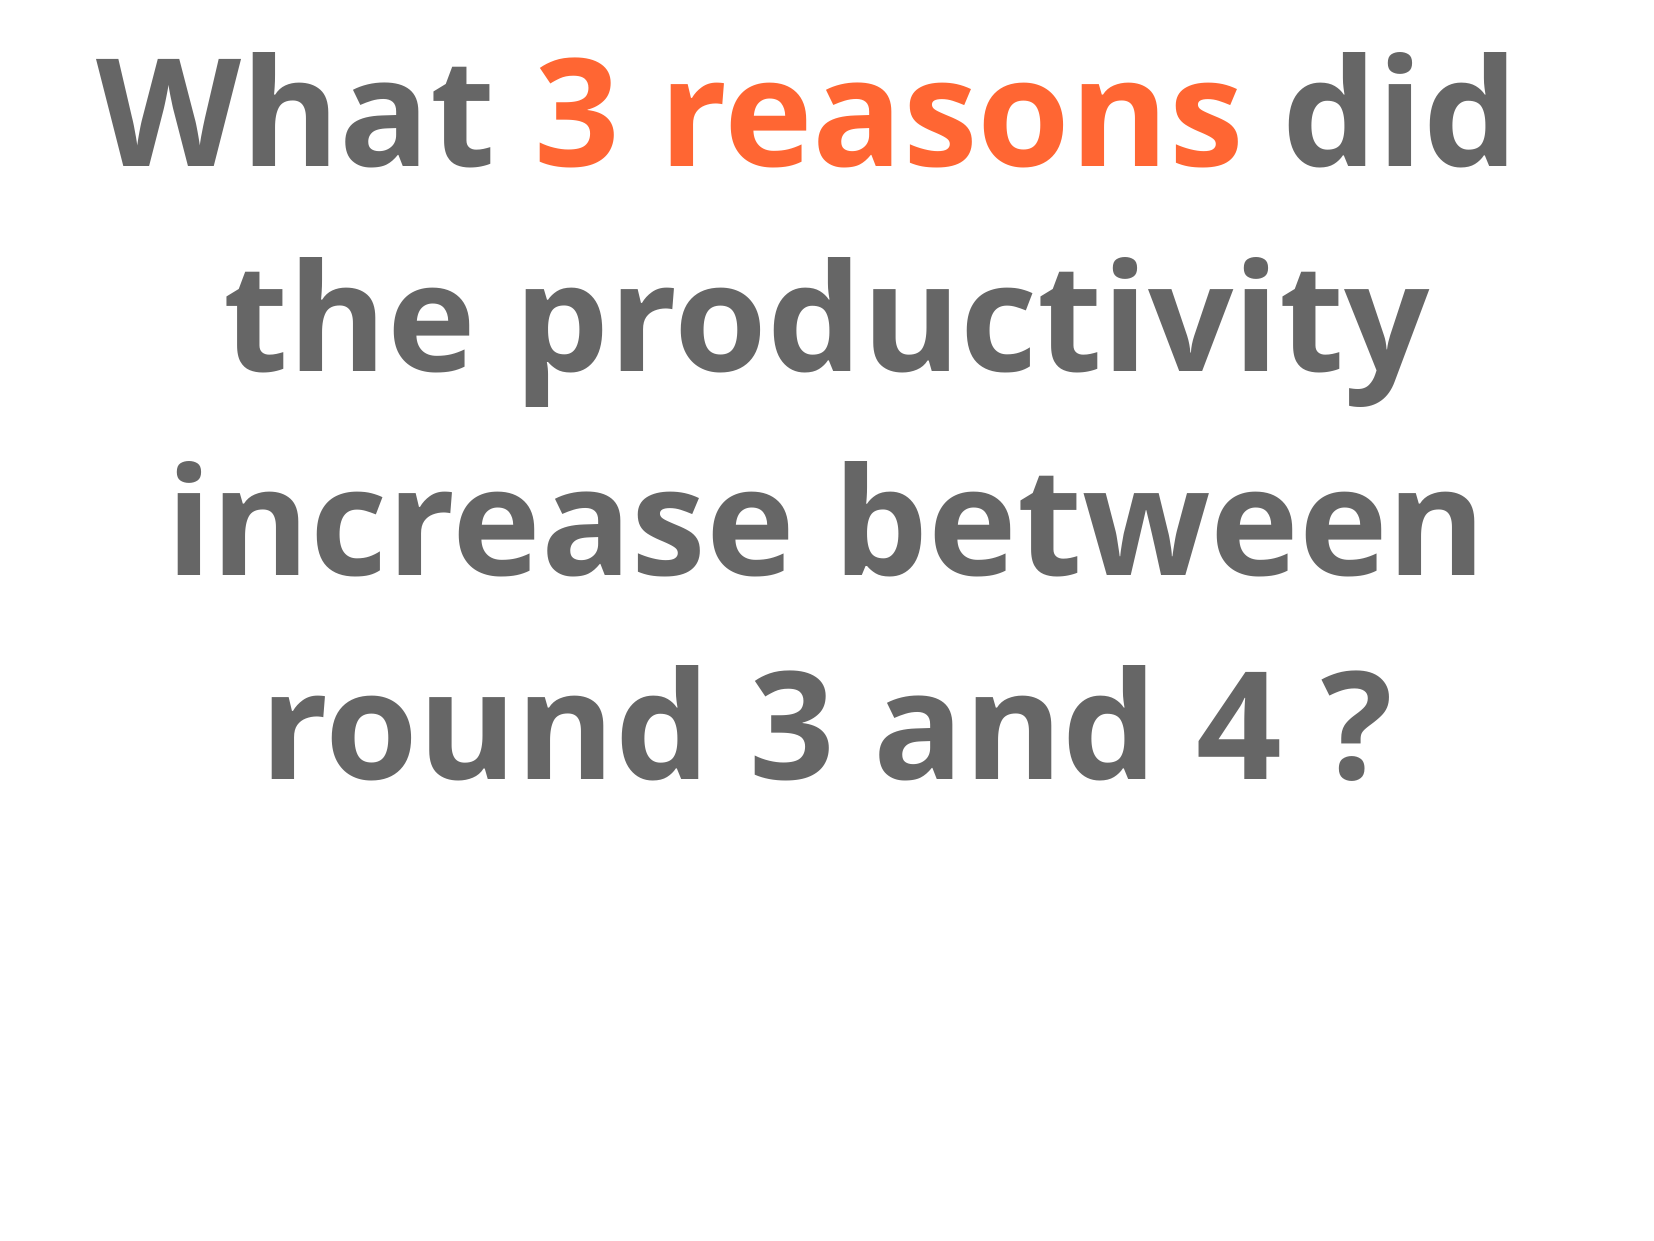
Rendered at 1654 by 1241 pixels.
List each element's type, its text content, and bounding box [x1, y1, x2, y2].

title What 3 reasons did the productivity increase between round 3 and 4 ? [59, 57, 1595, 1182]
